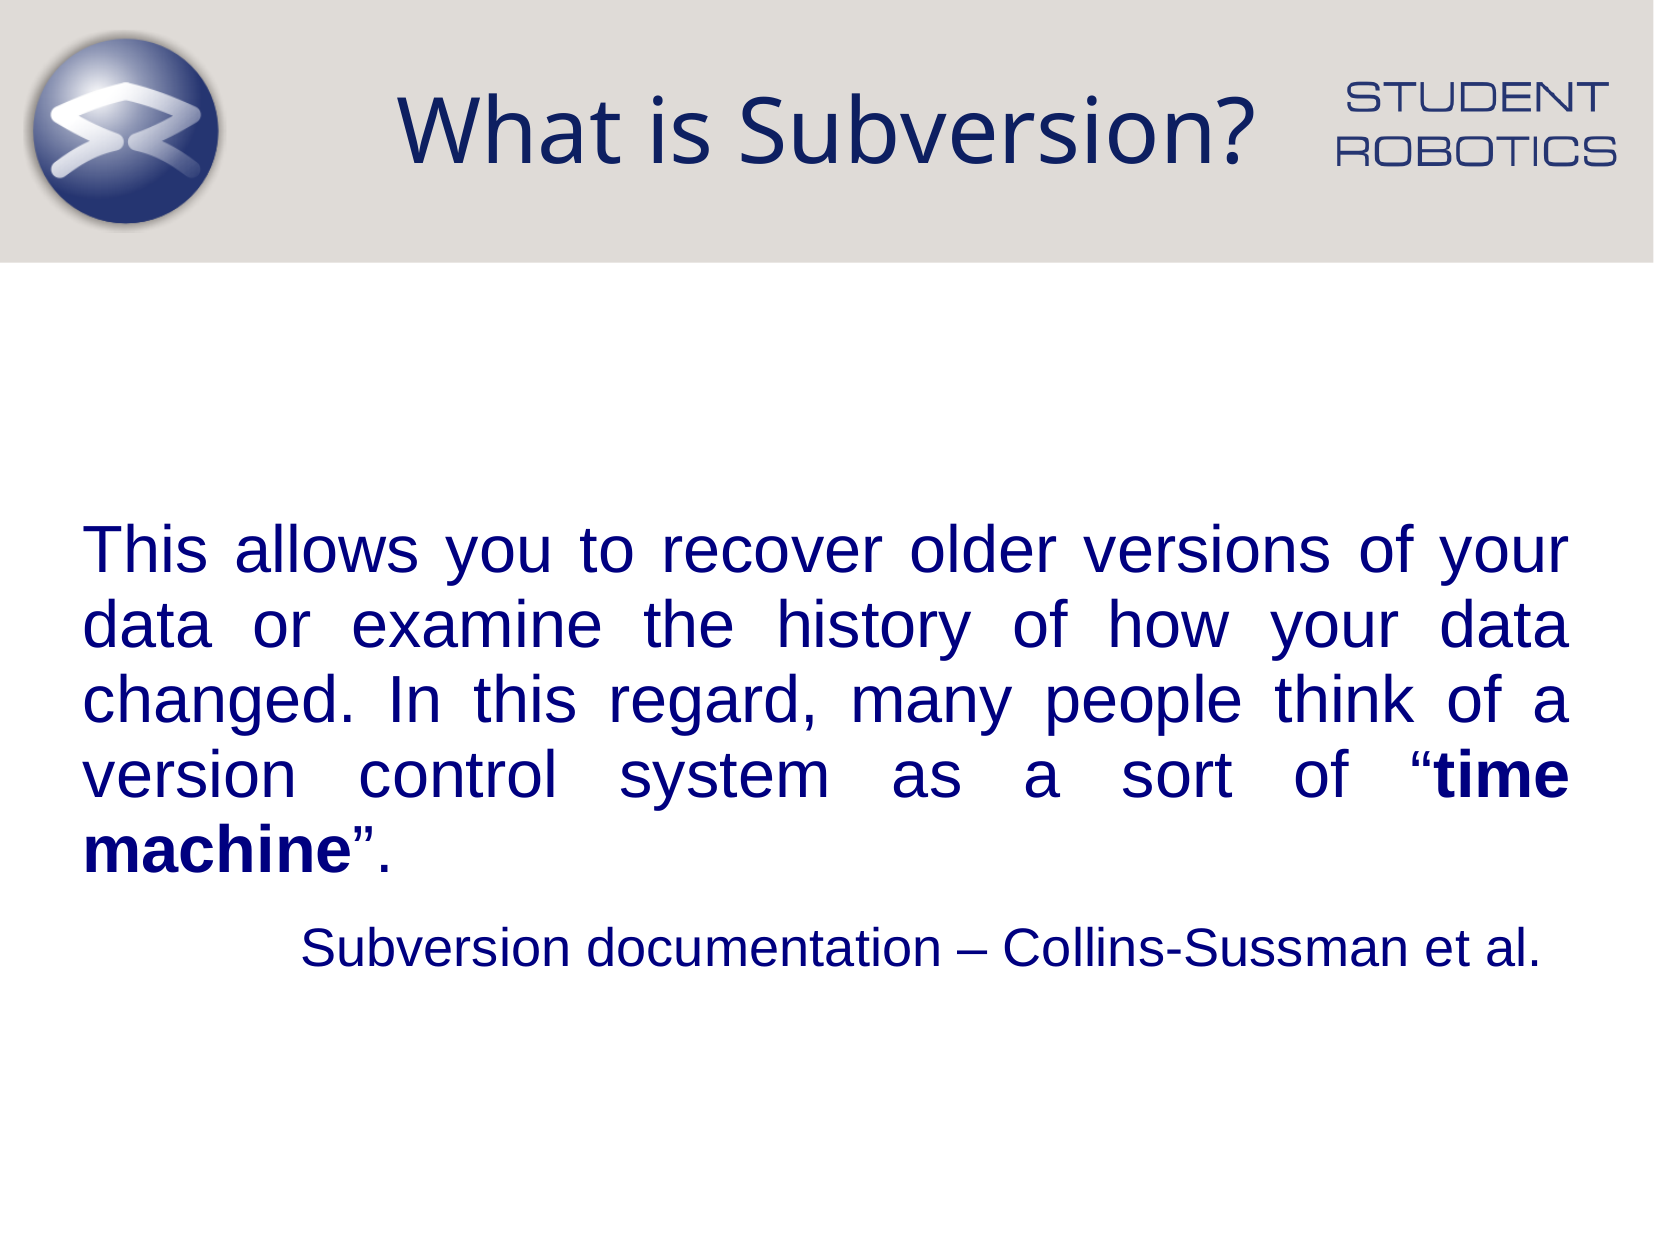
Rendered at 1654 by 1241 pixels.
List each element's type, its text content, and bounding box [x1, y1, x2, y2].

subtitle This allows you to recover older versions of your data or examine the history of how your data changed. In this regard, many people think of a version control system as a sort of “time machine”. [82, 290, 1571, 1109]
picture [1571, 68, 1633, 174]
text_box Subversion documentation – Collins-Sussman et al. [300, 917, 1545, 986]
picture [9, 19, 82, 245]
title What is Subversion? [82, 0, 1571, 257]
